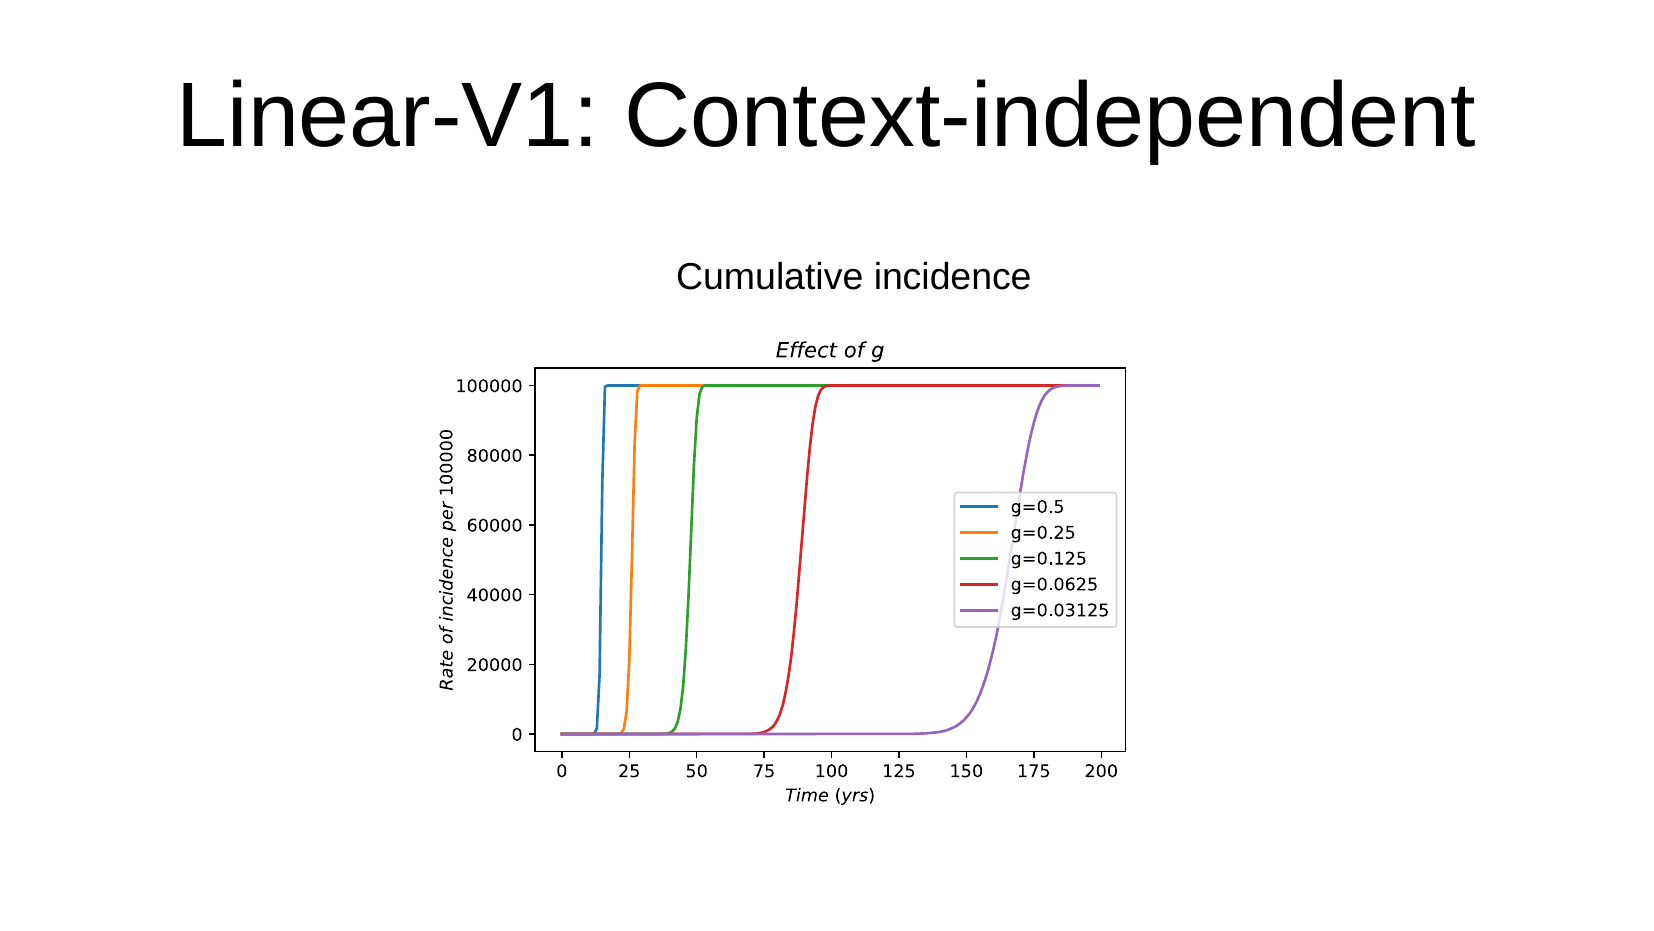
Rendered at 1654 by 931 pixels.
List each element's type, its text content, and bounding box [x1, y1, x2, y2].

text_box Cumulative incidence [661, 248, 1052, 299]
picture [407, 307, 1170, 815]
title Linear-V1: Context-independent [82, 37, 1571, 193]
